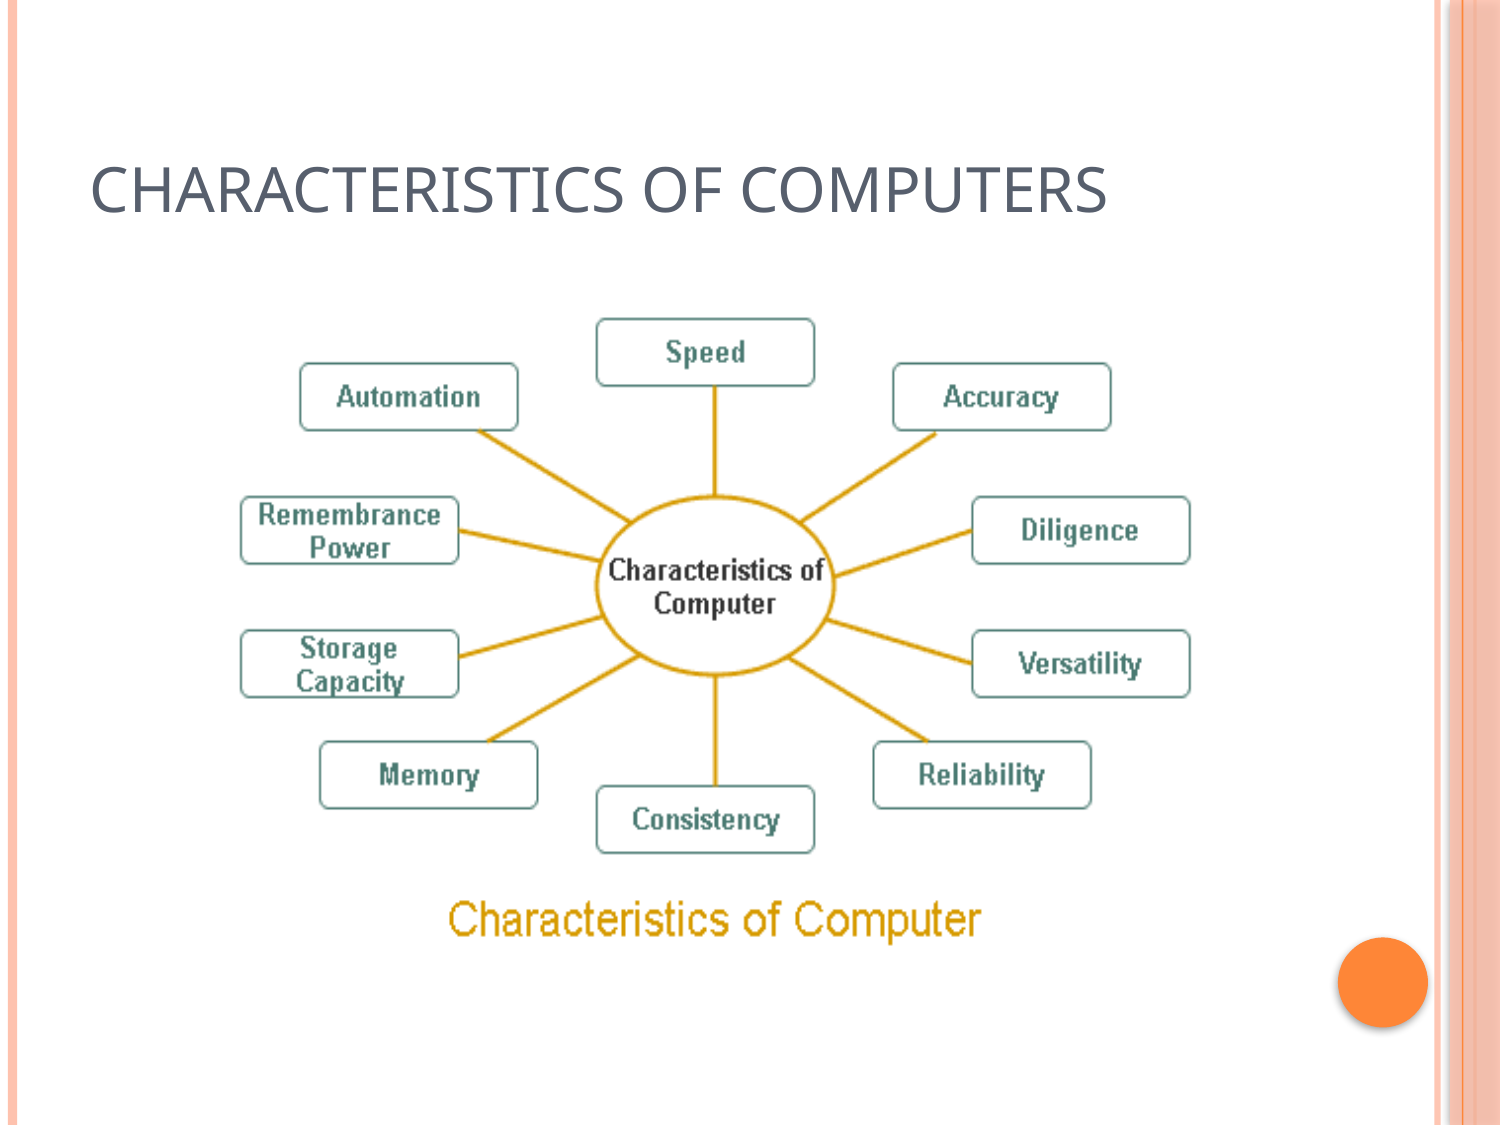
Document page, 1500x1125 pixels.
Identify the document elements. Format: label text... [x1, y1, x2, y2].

picture [112, 274, 1300, 988]
title Characteristics of Computers [75, 45, 1300, 233]
